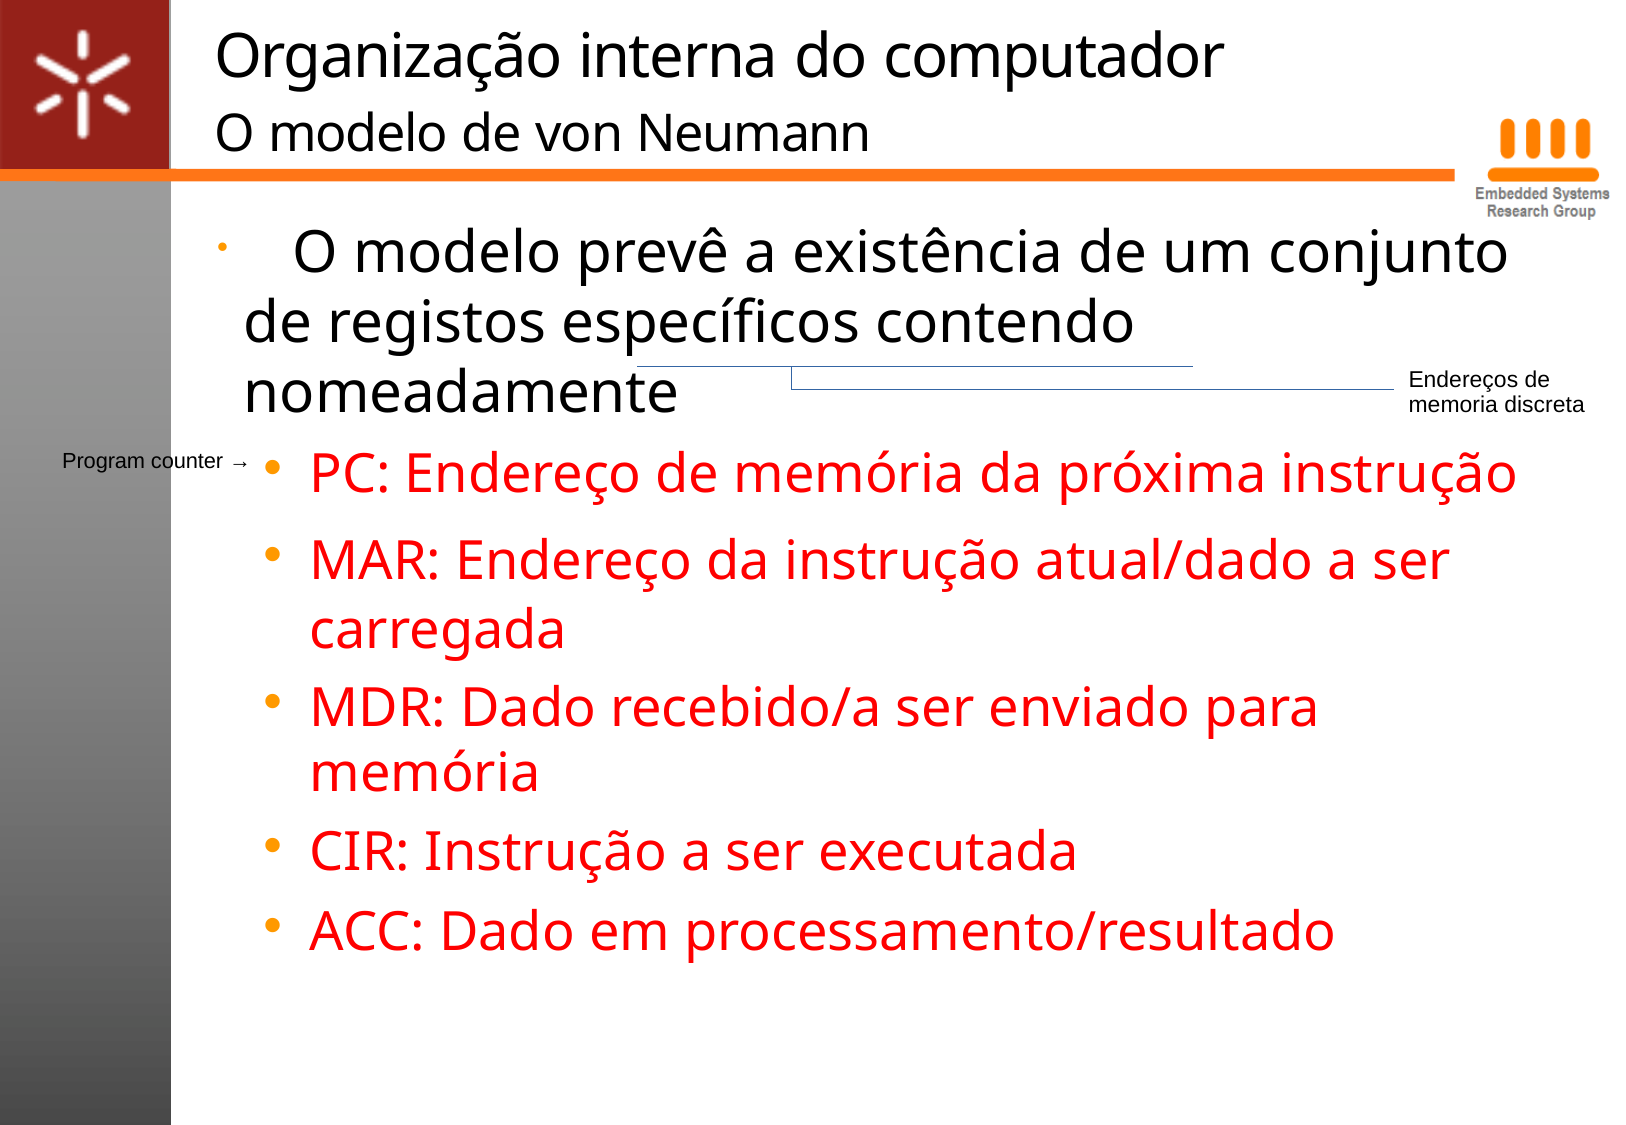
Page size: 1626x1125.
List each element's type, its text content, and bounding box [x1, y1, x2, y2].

picture [0, 182, 171, 1125]
text_box Program counter → [47, 441, 272, 481]
picture [0, 0, 171, 169]
text_box Endereços de memoria discreta [1393, 359, 1607, 426]
text_box O modelo prevê a existência de um conjunto de registos específicos contendo nomeadamente PC: Endereço de memória da próxima instrução MAR: Endereço da instrução atual/dado a ser carregada MDR: Dado recebido/a ser enviado para memória CIR: Instrução a ser executada ACC: Dado em processamento/resultado [215, 212, 1588, 962]
picture [1475, 118, 1610, 220]
title Organização interna do computador O modelo de von Neumann [212, 16, 1406, 234]
